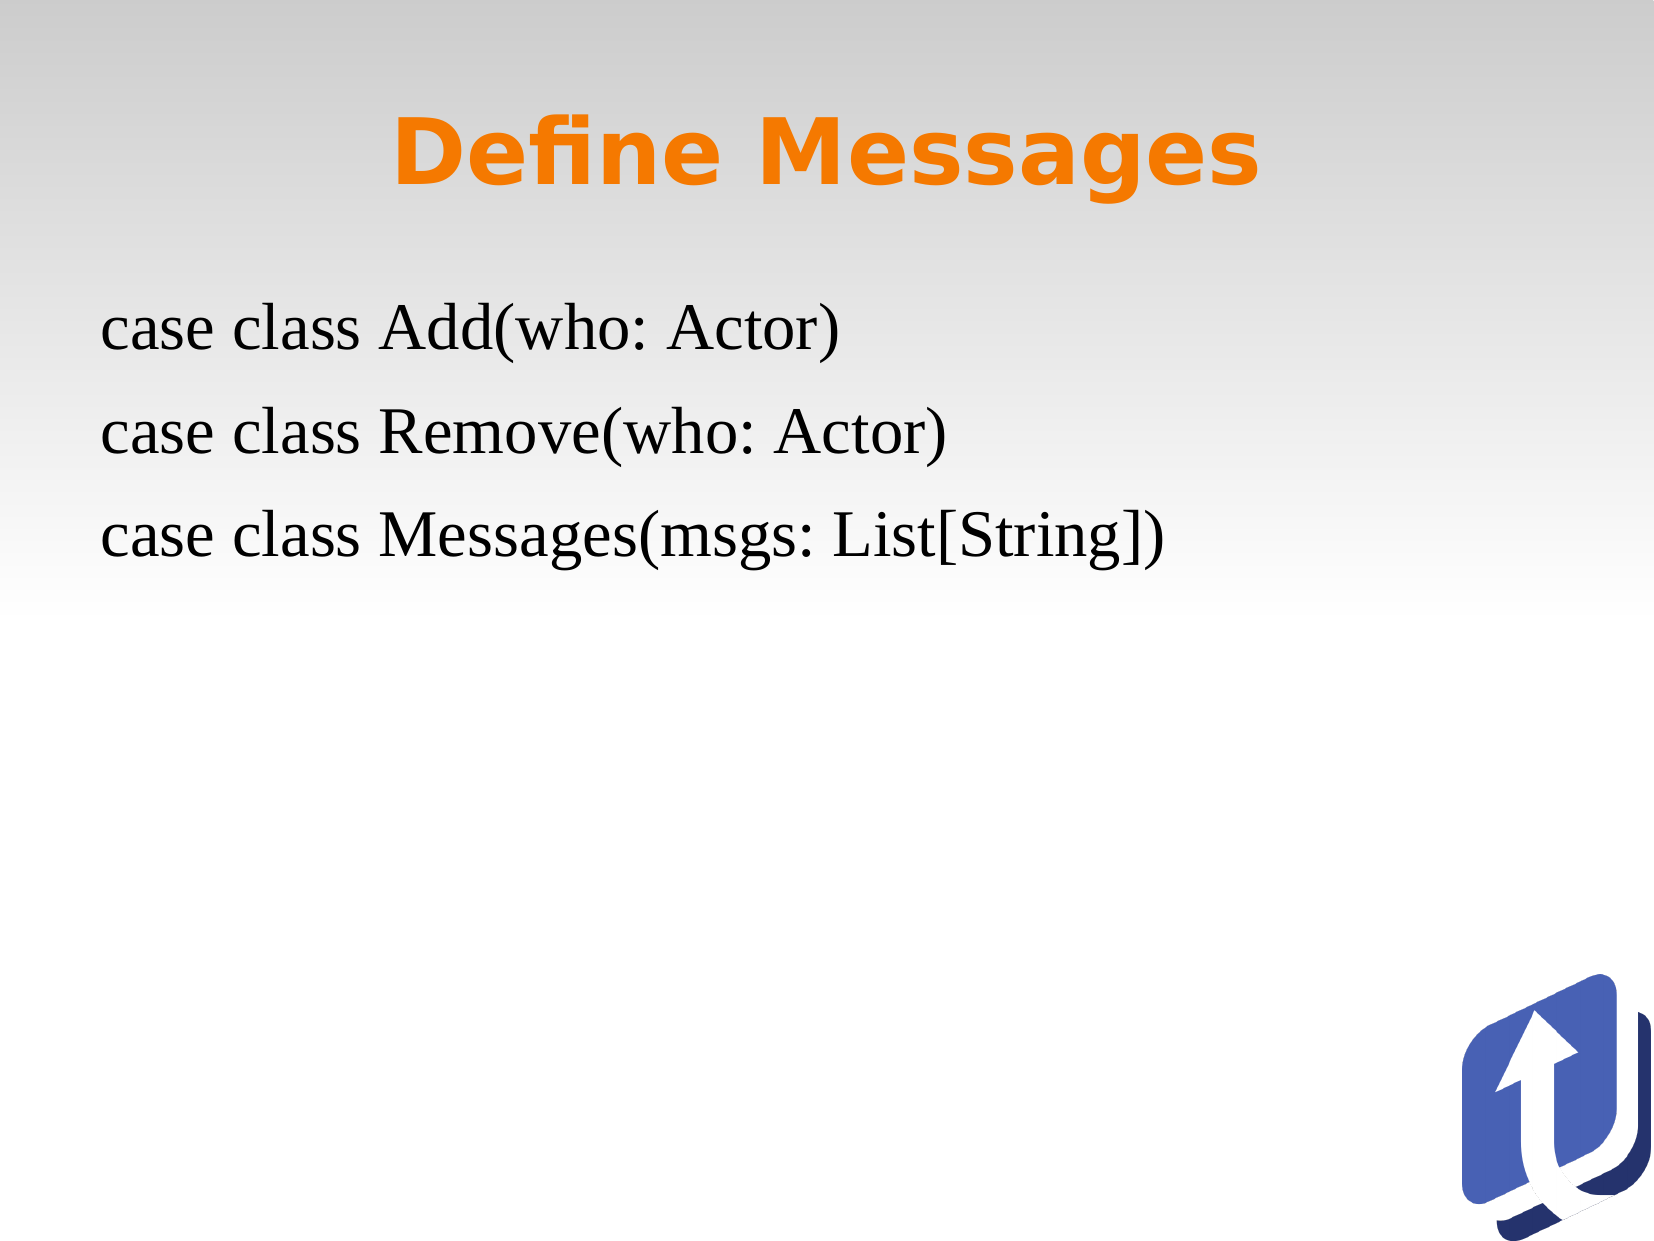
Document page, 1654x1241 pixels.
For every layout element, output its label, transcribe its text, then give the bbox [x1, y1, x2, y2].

list case class Add(who: Actor) case class Remove(who: Actor) case class Messages(msgs: List[String]) [82, 290, 1571, 1094]
title Define Messages [82, 56, 1571, 250]
picture [1462, 974, 1651, 1241]
